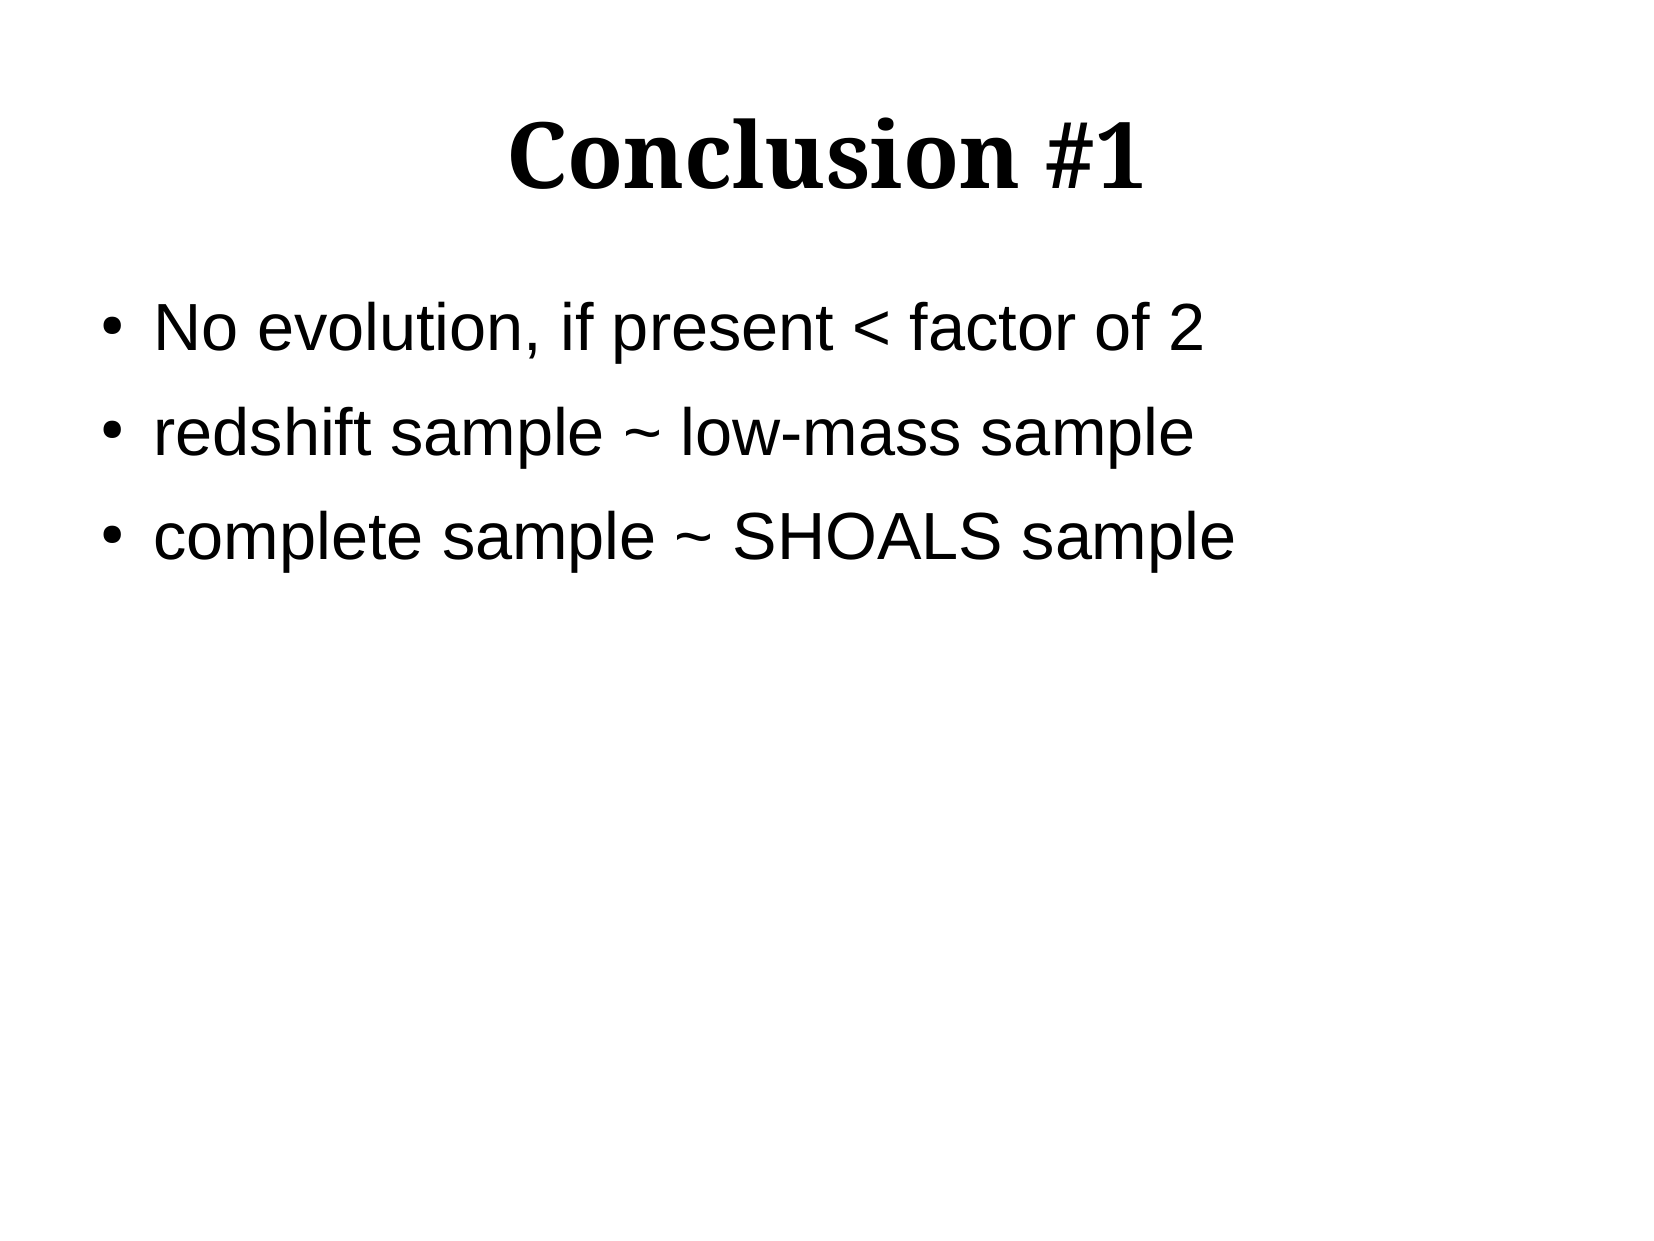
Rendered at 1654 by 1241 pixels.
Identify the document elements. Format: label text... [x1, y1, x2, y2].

list No evolution, if present < factor of 2 redshift sample ~ low-mass sample complete sample ~ SHOALS sample [82, 290, 1571, 1216]
title Conclusion #1 [82, 49, 1571, 257]
